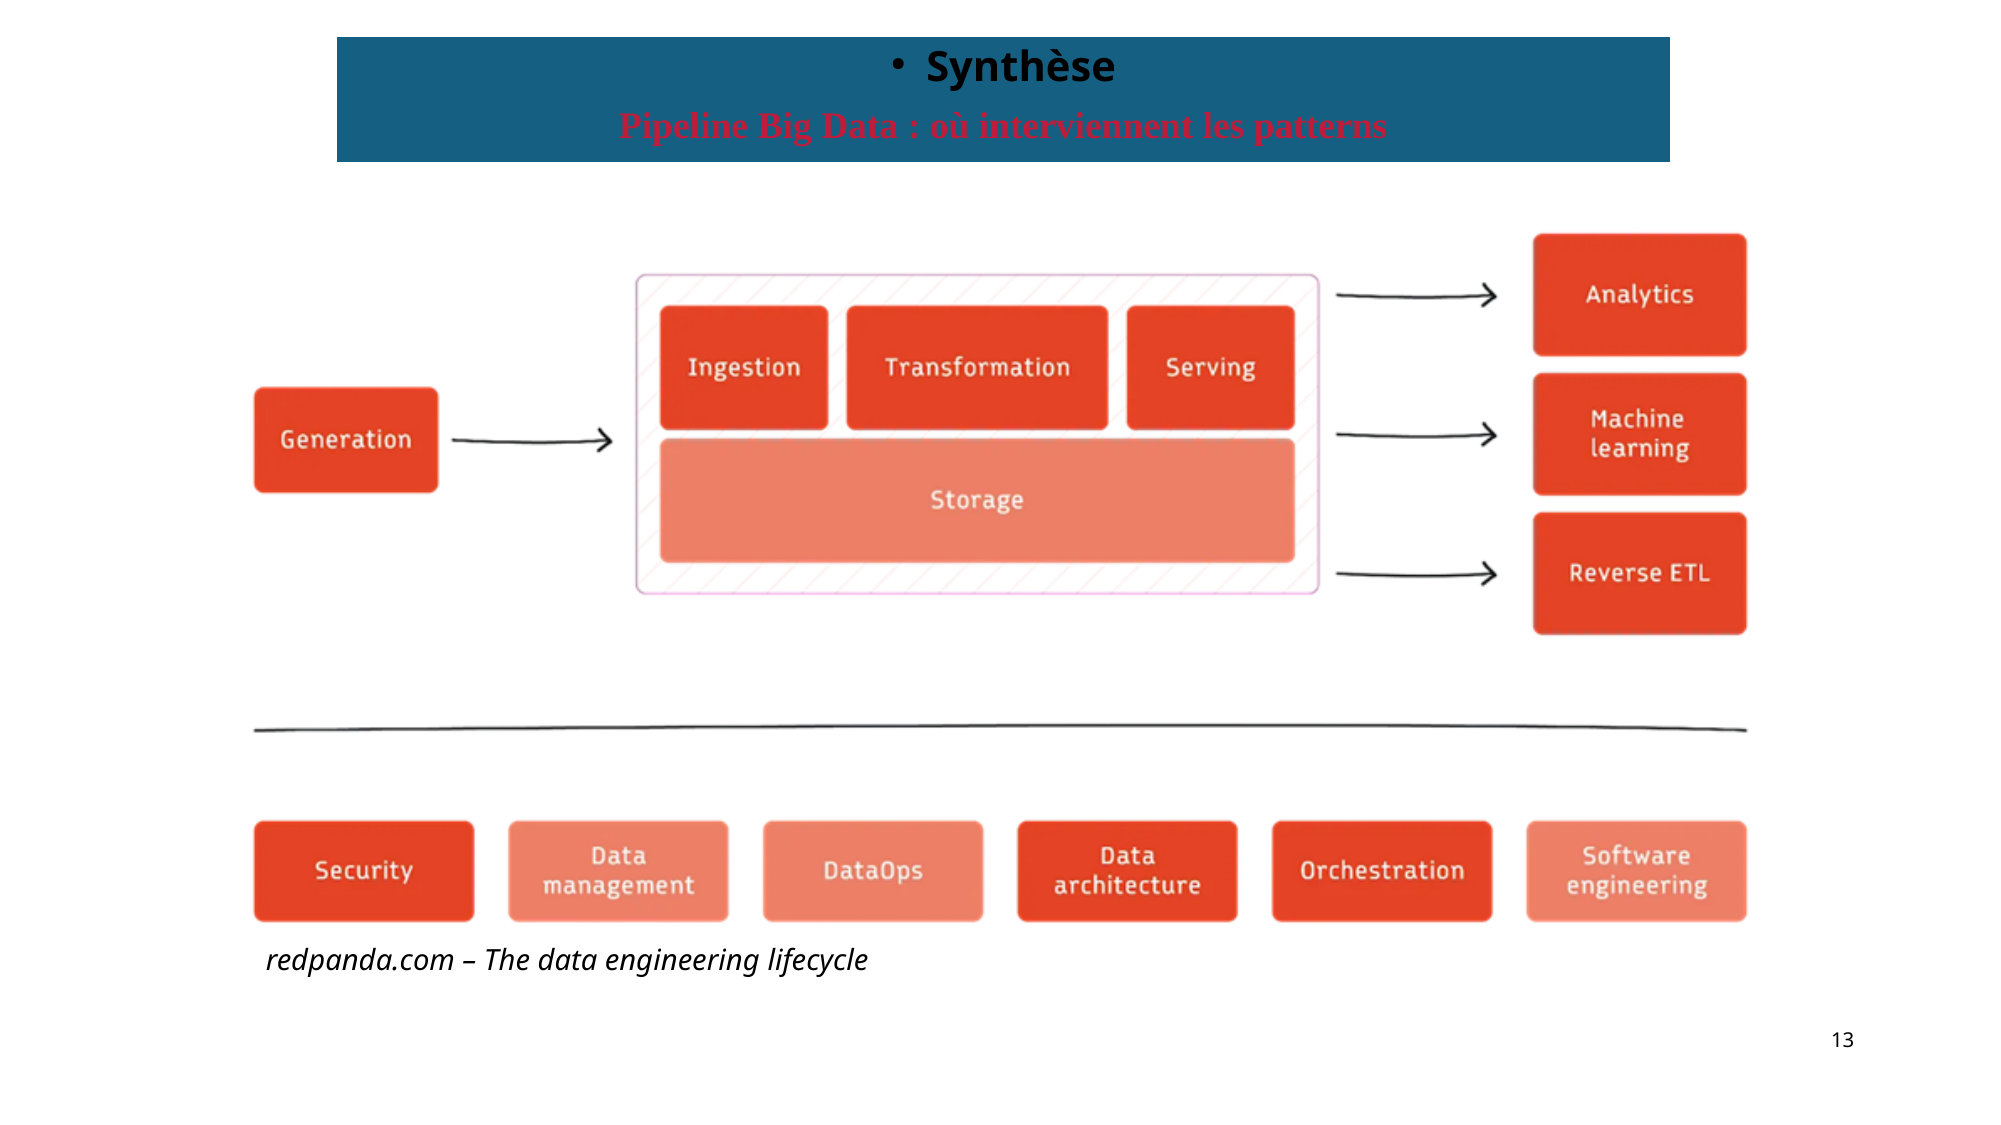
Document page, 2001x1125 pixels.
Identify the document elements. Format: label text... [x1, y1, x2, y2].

table_header Synthèse [781, 37, 1226, 105]
table_header [1226, 37, 1670, 105]
table_header [337, 37, 781, 105]
text_box redpanda.com – The data engineering lifecycle [250, 933, 946, 985]
text_box ‹N°› [1831, 1027, 1875, 1056]
picture [250, 219, 1750, 931]
table_cell Pipeline Big Data : où interviennent les patterns [337, 105, 1670, 162]
